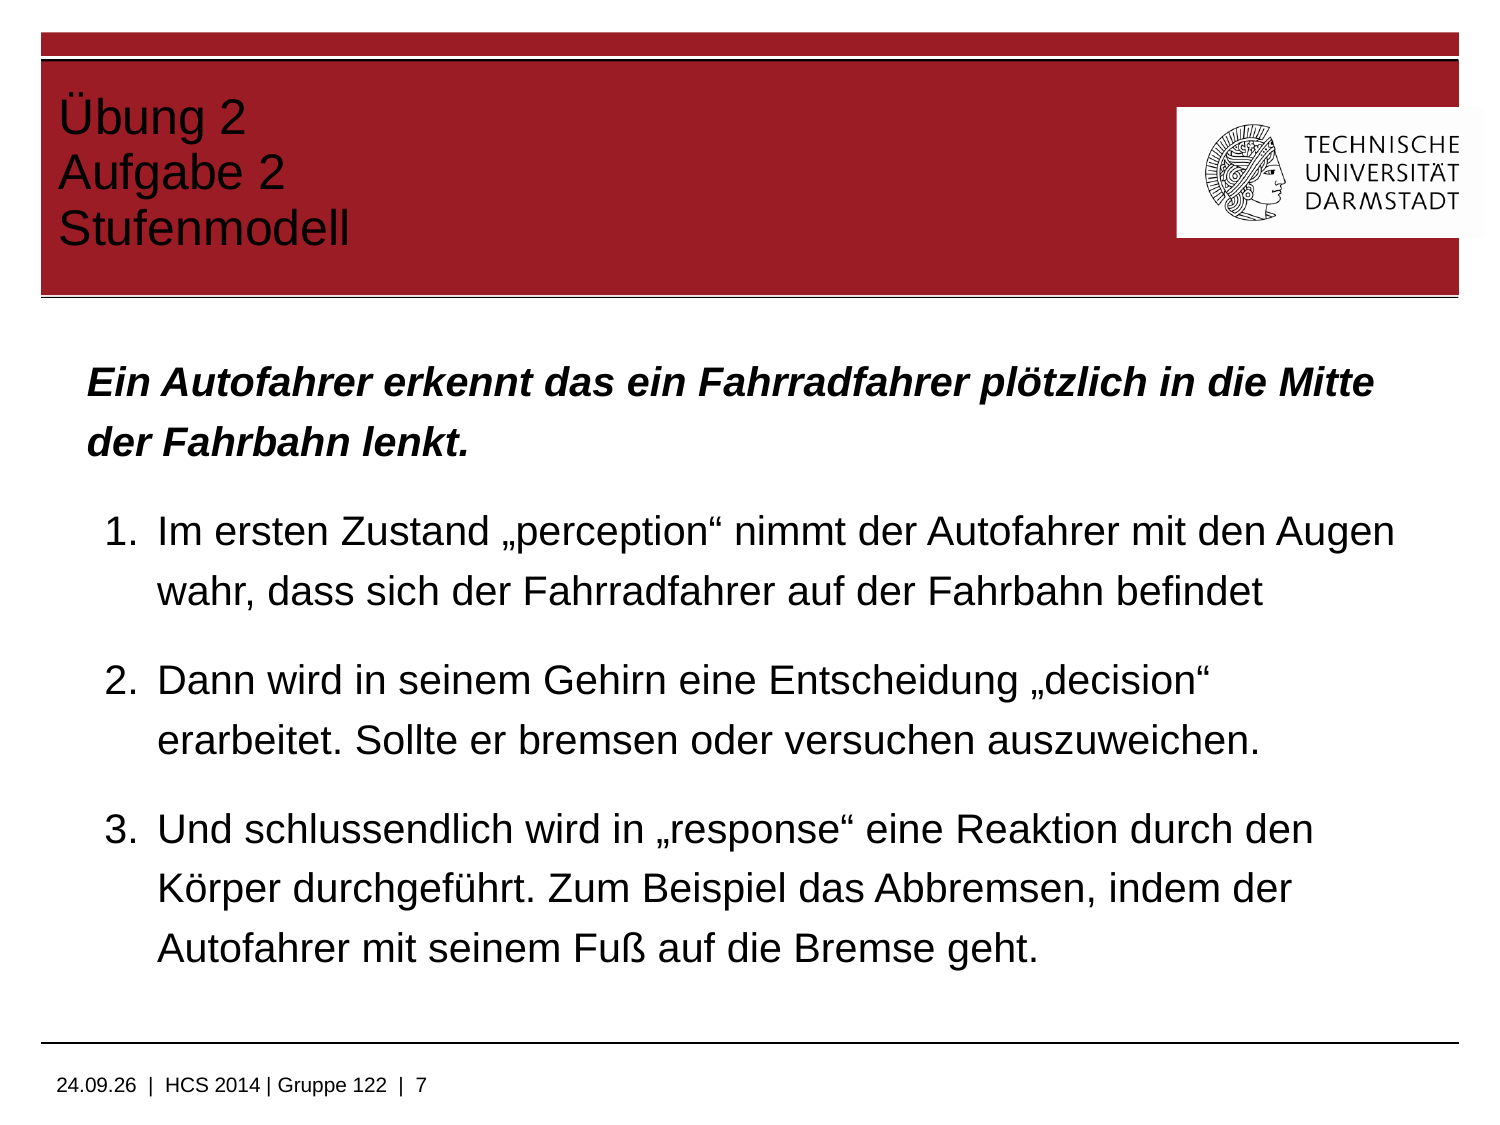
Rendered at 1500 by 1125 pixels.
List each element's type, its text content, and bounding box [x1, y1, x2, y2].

title Übung 2 Aufgabe 2 Stufenmodell [59, 89, 1149, 257]
picture [1176, 107, 1484, 238]
list Ein Autofahrer erkennt das ein Fahrradfahrer plötzlich in die Mitte der Fahrbahn lenkt. Im ersten Zustand „perception“ nimmt der Autofahrer mit den Augen wahr, dass sich der Fahrradfahrer auf der Fahrbahn befindet Dann wird in seinem Gehirn eine Entscheidung „decision“ erarbeitet. Sollte er bremsen oder versuchen auszuweichen. Und schlussendlich wird in „response“ eine Reaktion durch den Körper durchgeführt. Zum Beispiel das Abbremsen, indem der Autofahrer mit seinem Fuß auf die Bremse geht. [86, 345, 1407, 999]
